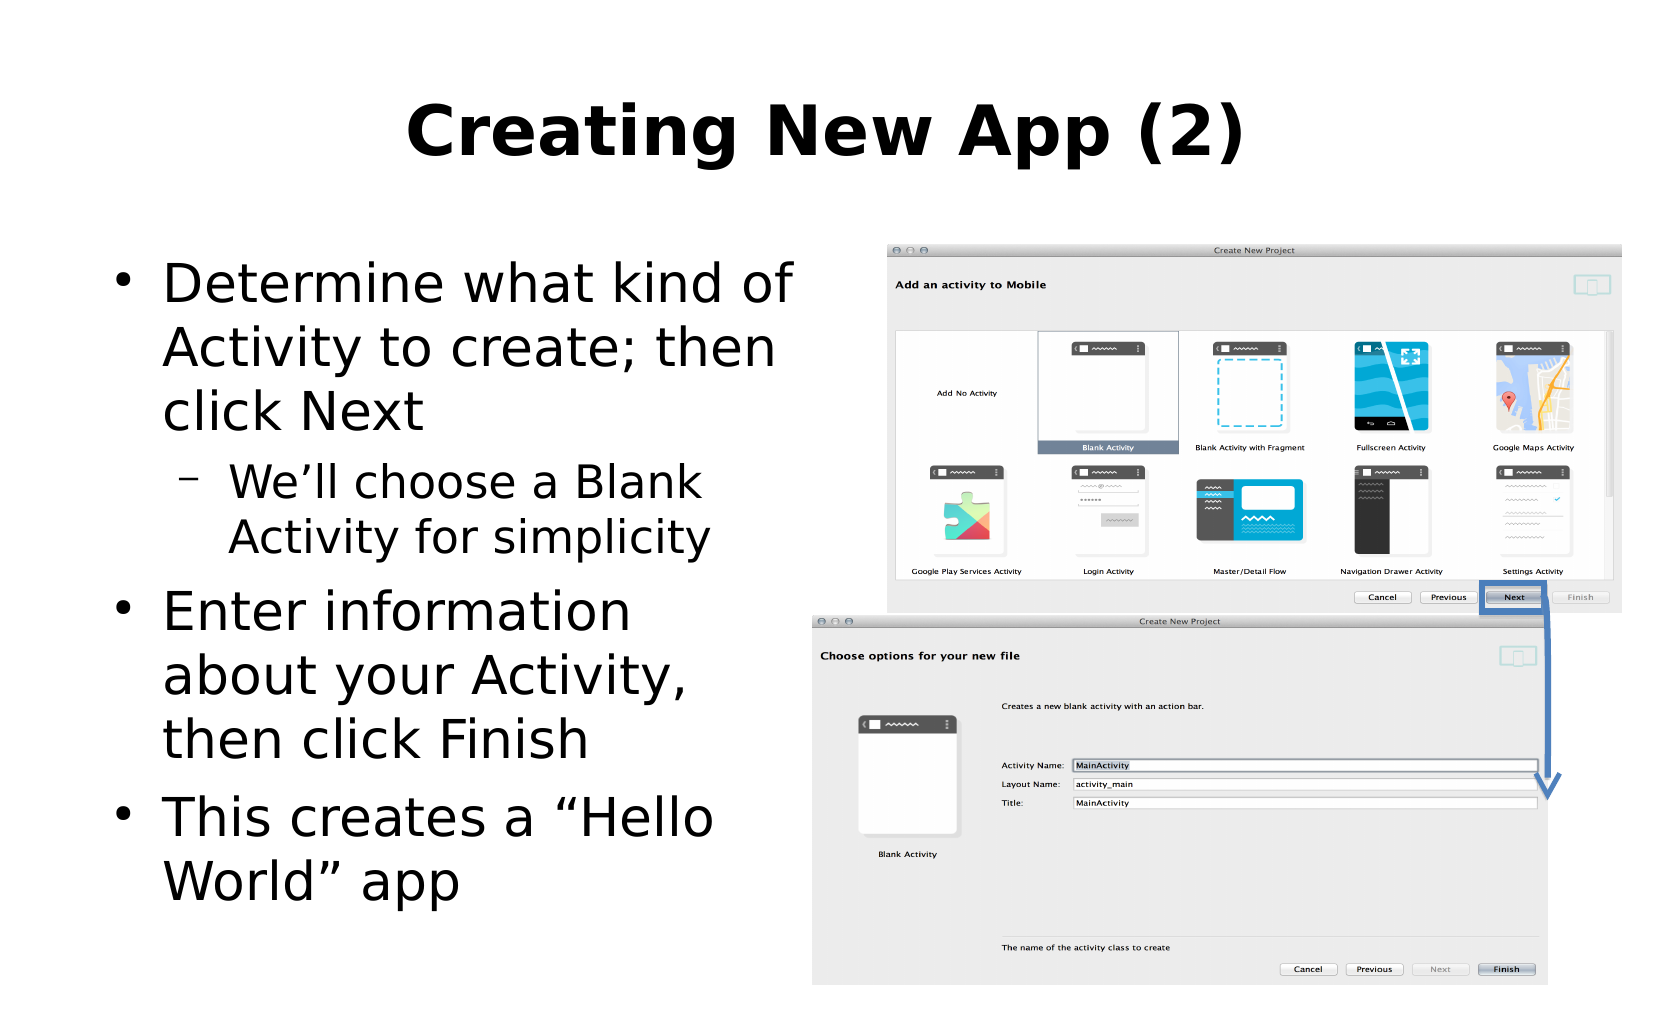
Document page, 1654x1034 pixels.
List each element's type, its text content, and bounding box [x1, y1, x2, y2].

picture [812, 241, 1622, 985]
list Determine what kind of Activity to create; then click Next We’ll choose a Blank Activity for simplicity Enter information about your Activity, then click Finish This creates a “Hello World” app [82, 241, 813, 924]
picture [1486, 590, 1541, 608]
title Creating New App (2) [82, 41, 1571, 214]
